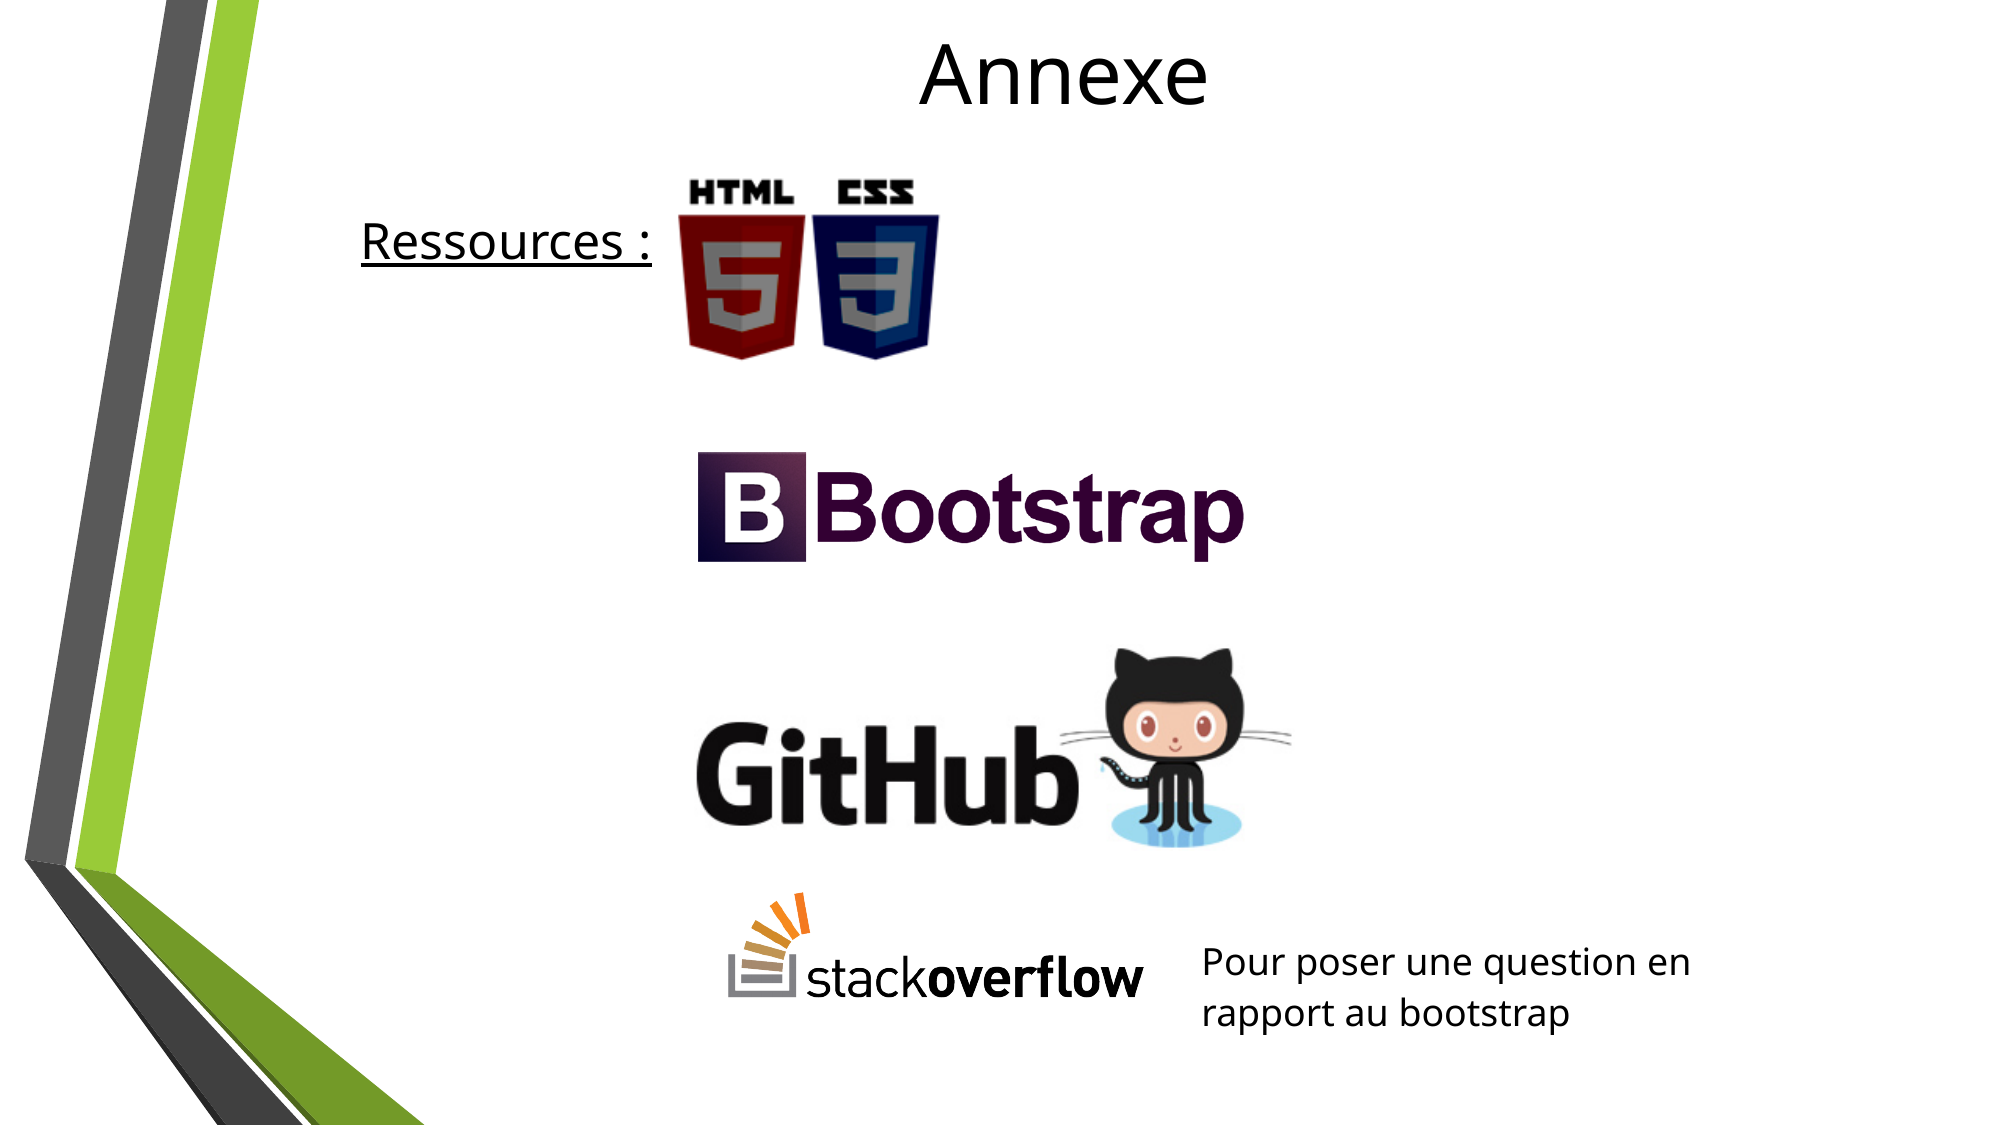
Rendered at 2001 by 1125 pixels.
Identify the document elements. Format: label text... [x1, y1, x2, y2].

text_box Pour poser une question en rapport au bootstrap [1186, 927, 1718, 1045]
picture [694, 644, 1298, 851]
picture [710, 872, 1187, 1015]
picture [694, 447, 1252, 568]
text_box Ressources : [345, 198, 666, 282]
picture [666, 160, 956, 366]
title Annexe [243, 13, 1887, 161]
